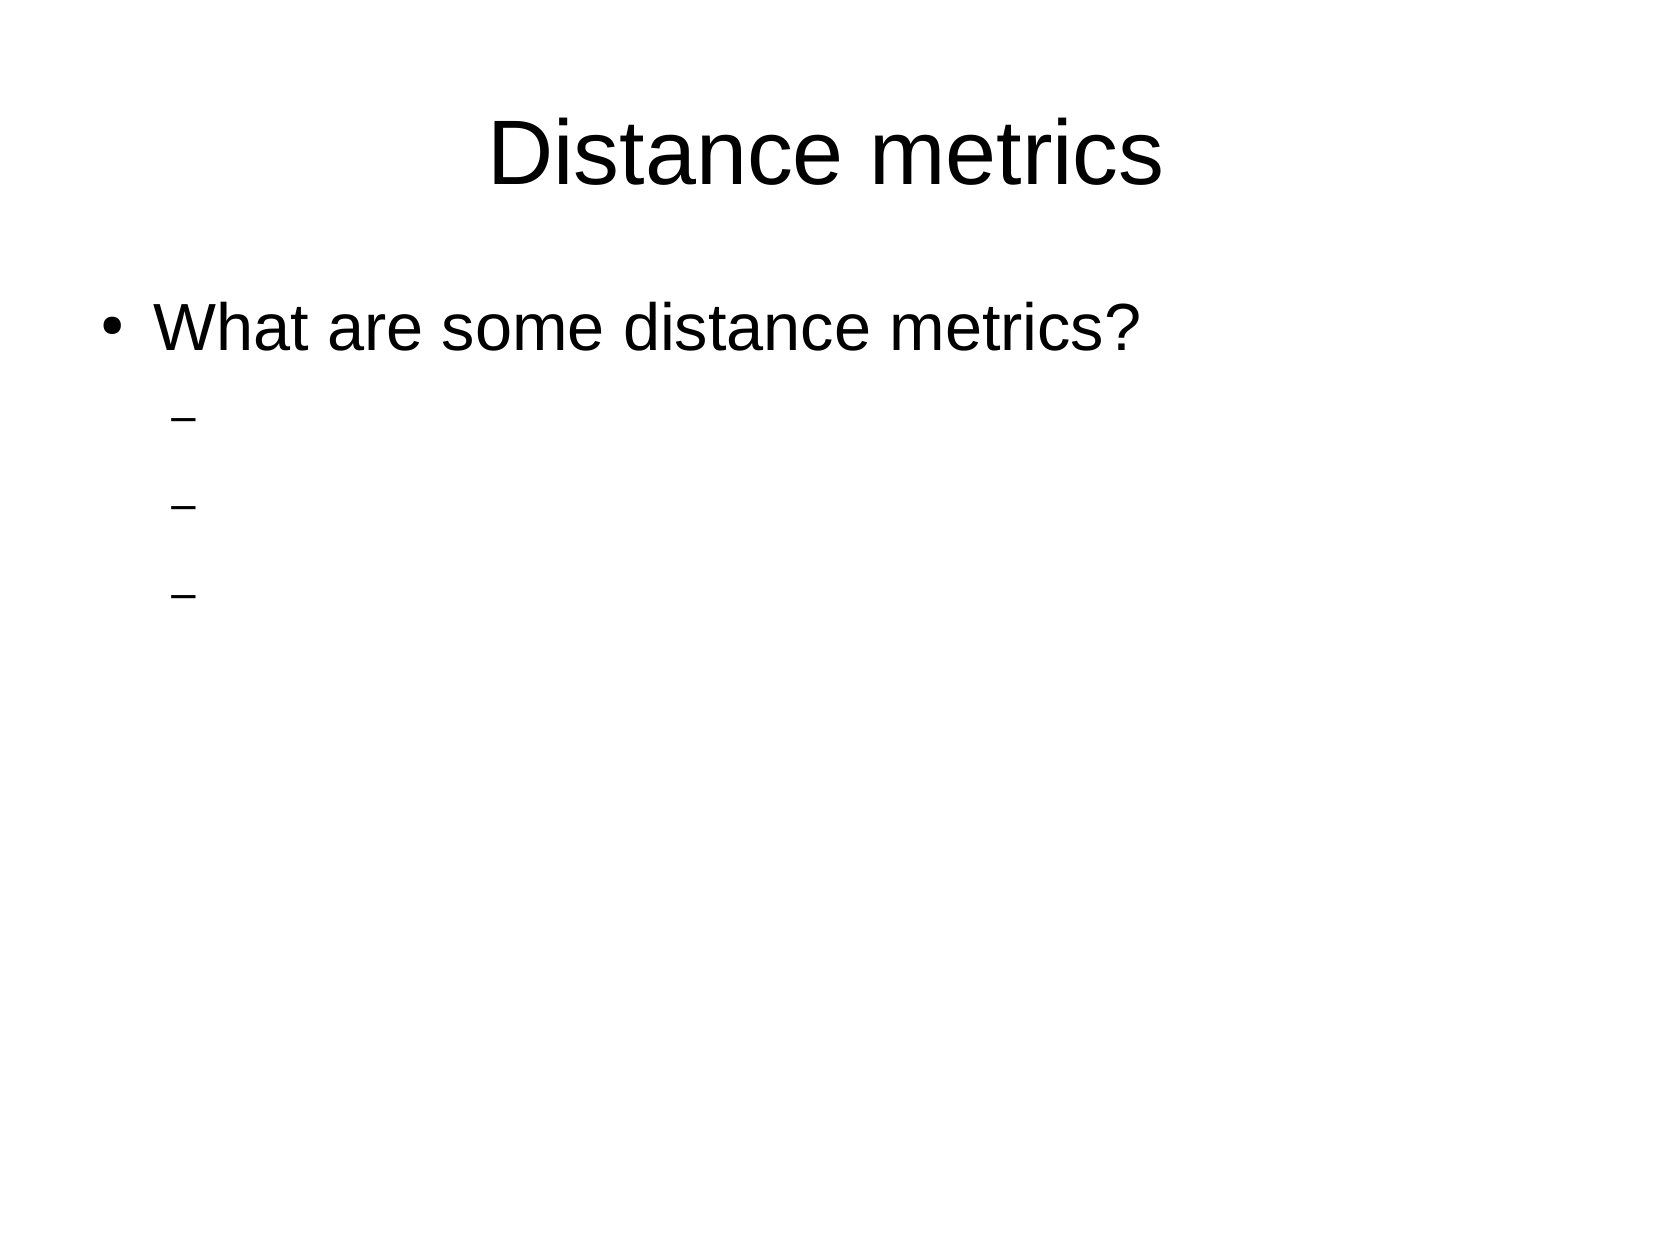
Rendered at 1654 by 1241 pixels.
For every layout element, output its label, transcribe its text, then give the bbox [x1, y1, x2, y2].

list What are some distance metrics? [82, 290, 1571, 1010]
title Distance metrics [82, 49, 1571, 257]
